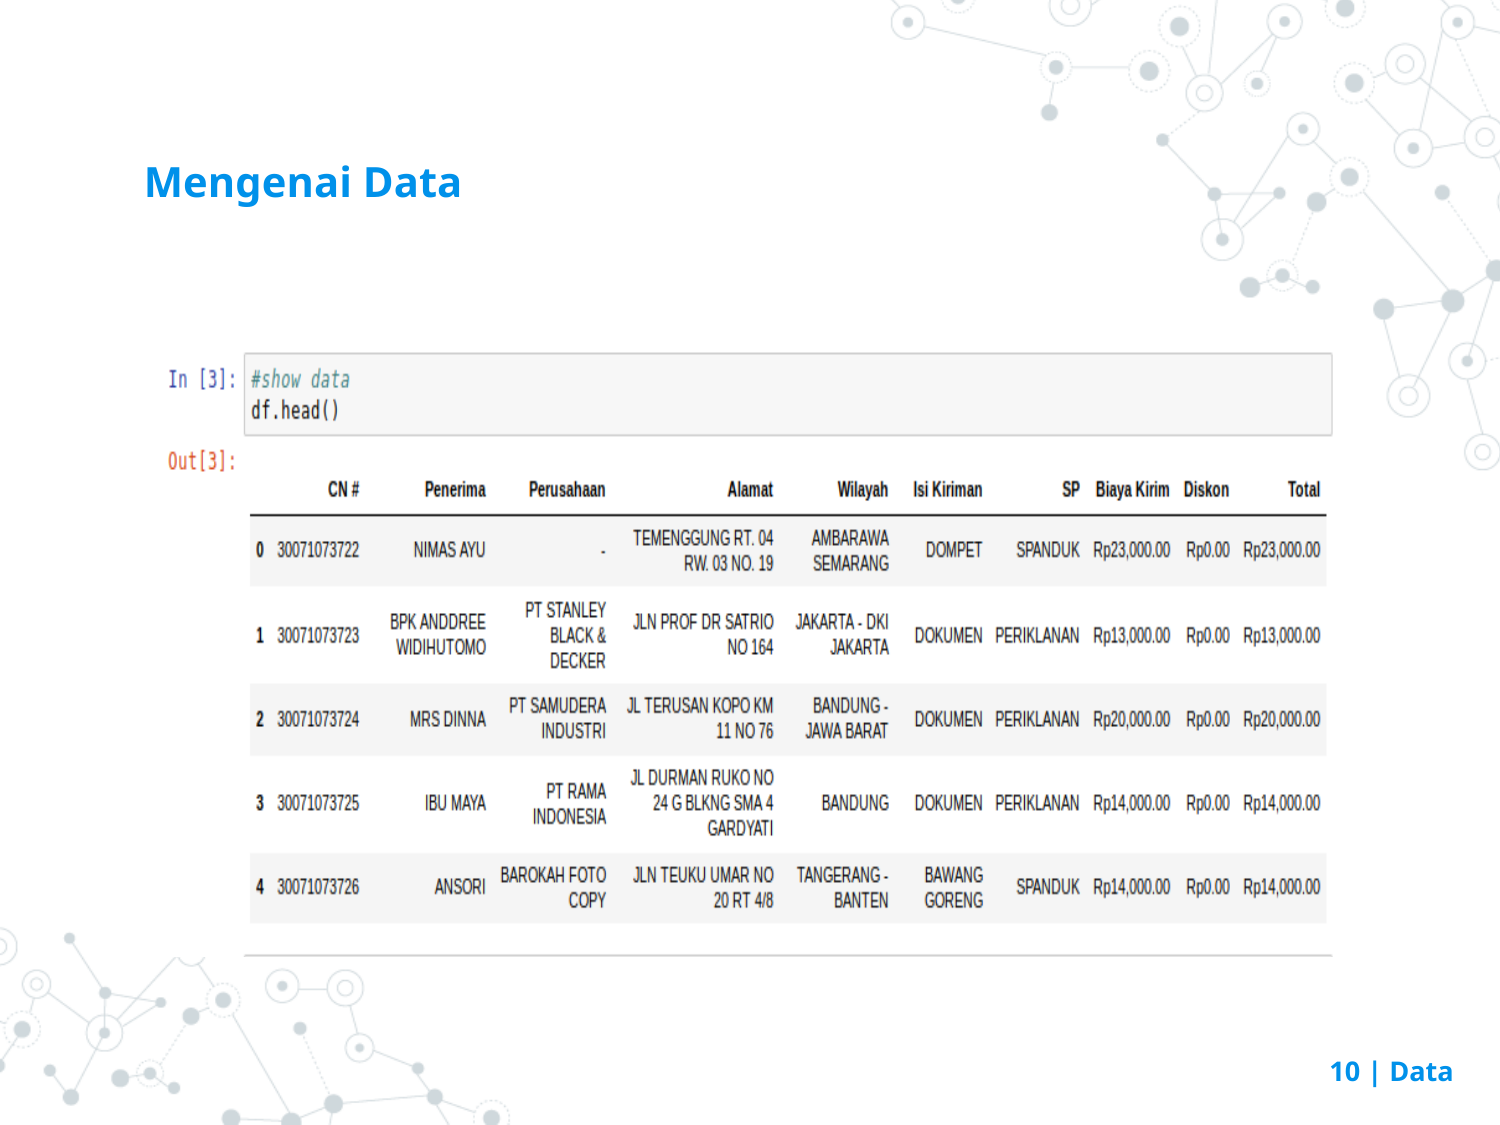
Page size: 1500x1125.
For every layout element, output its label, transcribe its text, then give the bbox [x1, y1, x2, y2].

slide_number <number> | Data [1245, 1038, 1469, 1125]
title Mengenai Data [128, 149, 1372, 222]
picture [0, 0, 1500, 1125]
